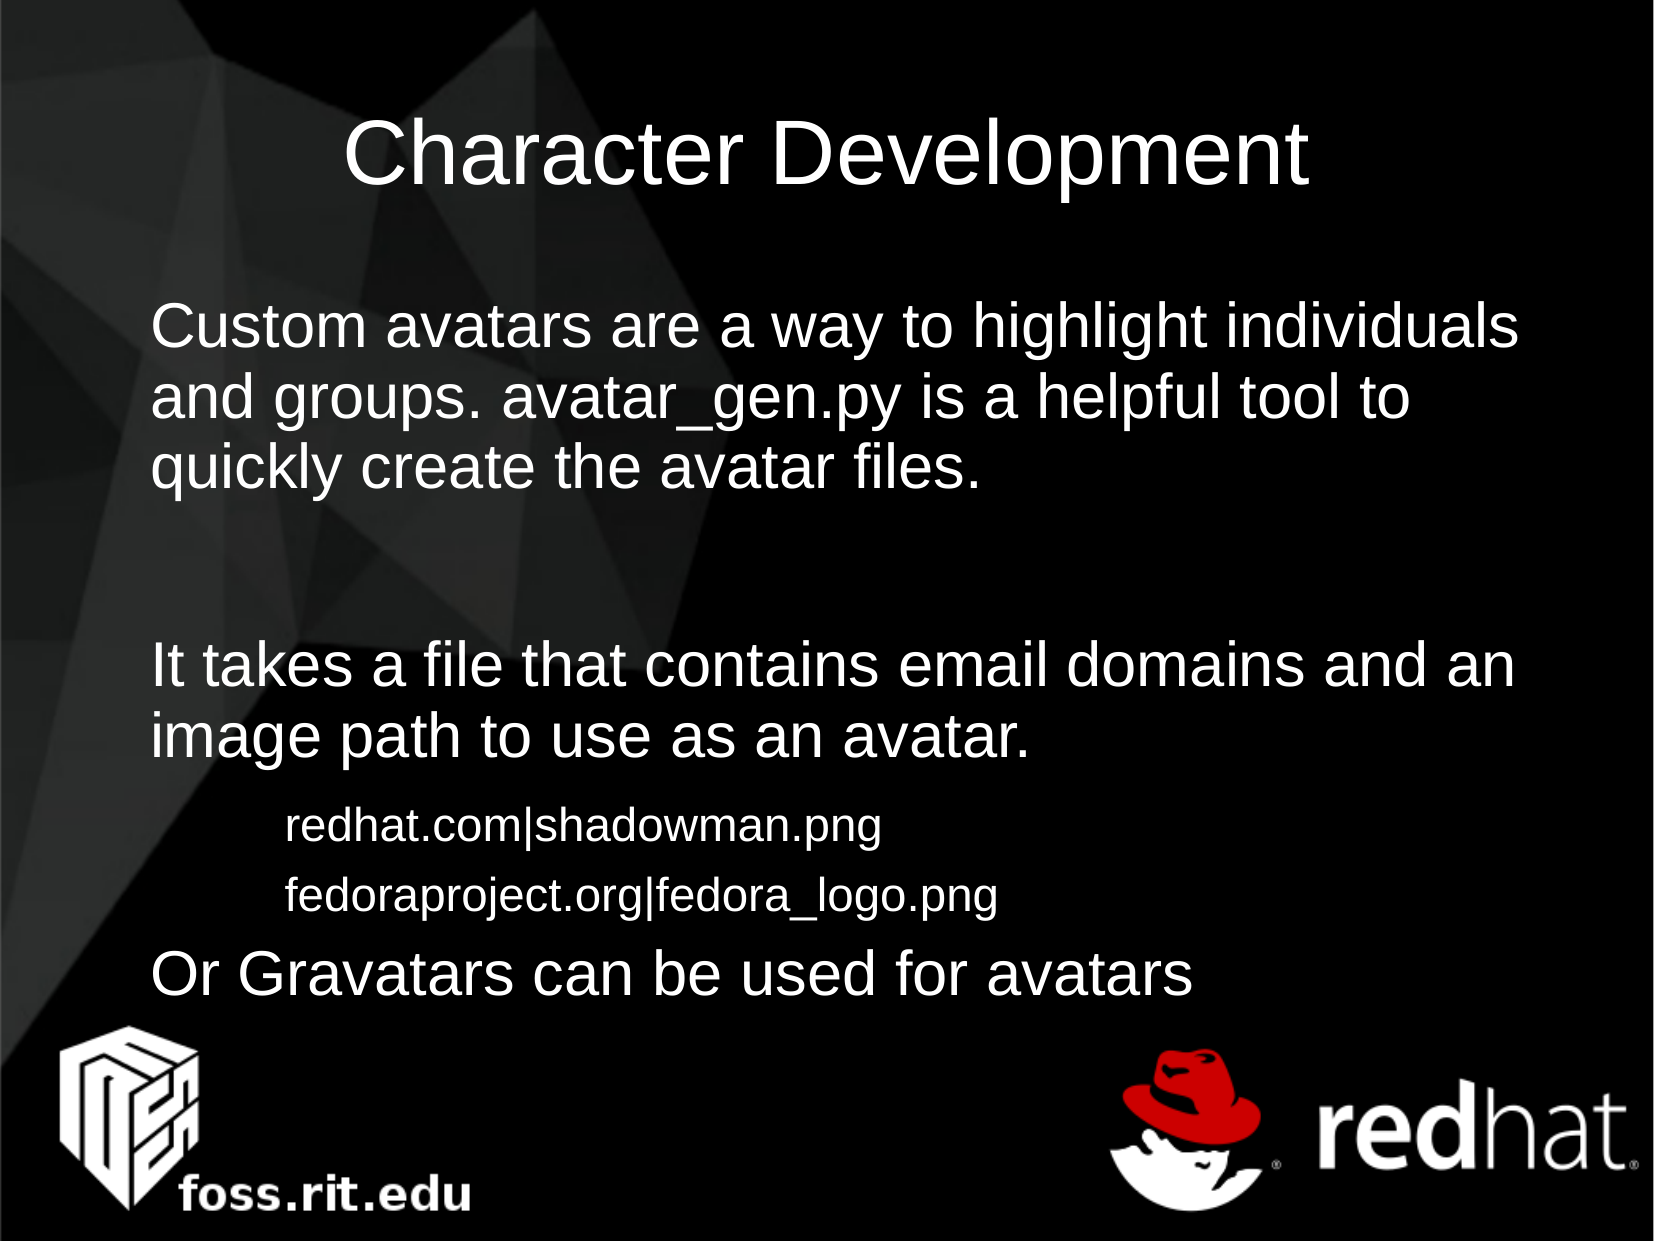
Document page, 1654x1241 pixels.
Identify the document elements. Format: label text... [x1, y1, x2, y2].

title Character Development [82, 49, 1571, 257]
list Custom avatars are a way to highlight individuals and groups. avatar_gen.py is a helpful tool to quickly create the avatar files. It takes a file that contains email domains and an image path to use as an avatar. redhat.com|shadowman.png fedoraproject.org|fedora_logo.png Or Gravatars can be used for avatars [82, 290, 1571, 1010]
picture [0, 0, 1654, 1241]
